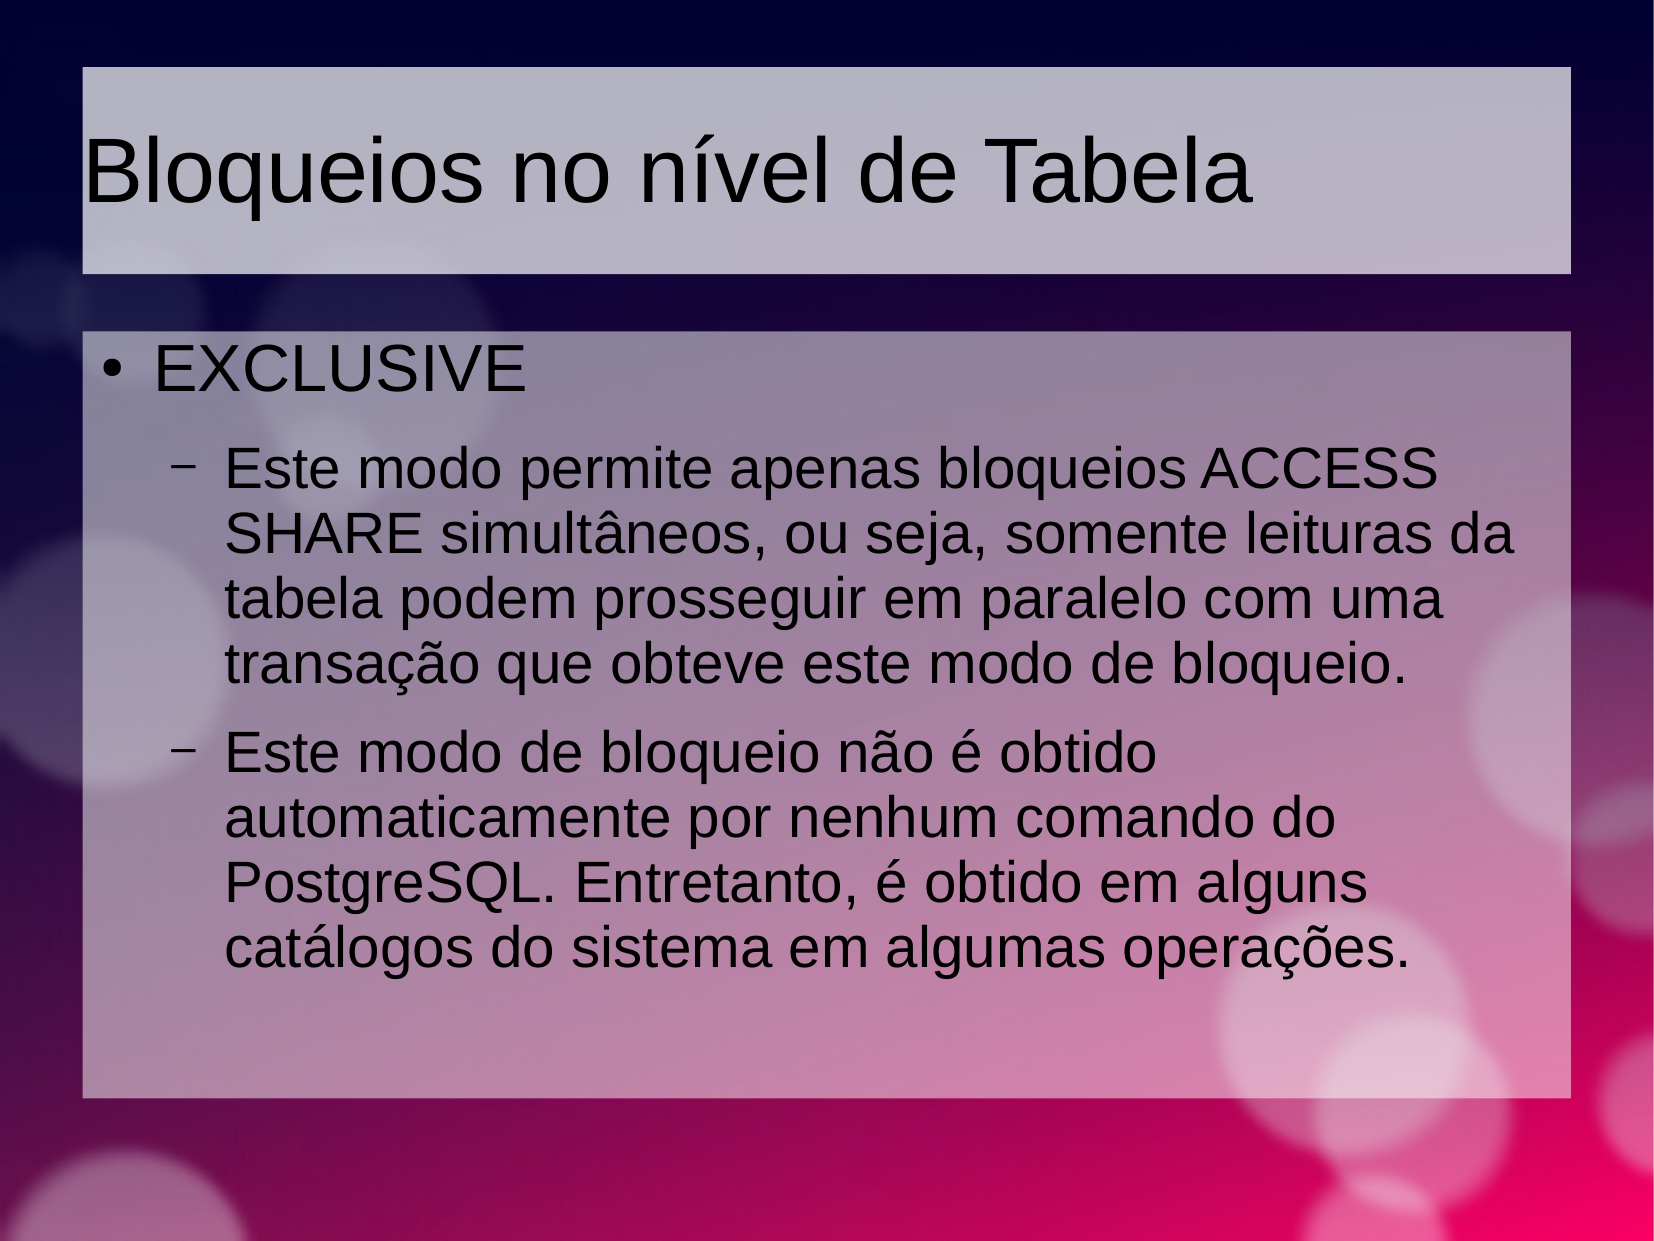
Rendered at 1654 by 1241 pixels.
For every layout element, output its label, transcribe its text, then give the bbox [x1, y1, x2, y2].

picture [0, 0, 1654, 1241]
title Bloqueios no nível de Tabela [82, 67, 1571, 275]
list EXCLUSIVE Este modo permite apenas bloqueios ACCESS SHARE simultâneos, ou seja, somente leituras da tabela podem prosseguir em paralelo com uma transação que obteve este modo de bloqueio. Este modo de bloqueio não é obtido automaticamente por nenhum comando do PostgreSQL. Entretanto, é obtido em alguns catálogos do sistema em algumas operações. [82, 331, 1571, 1099]
